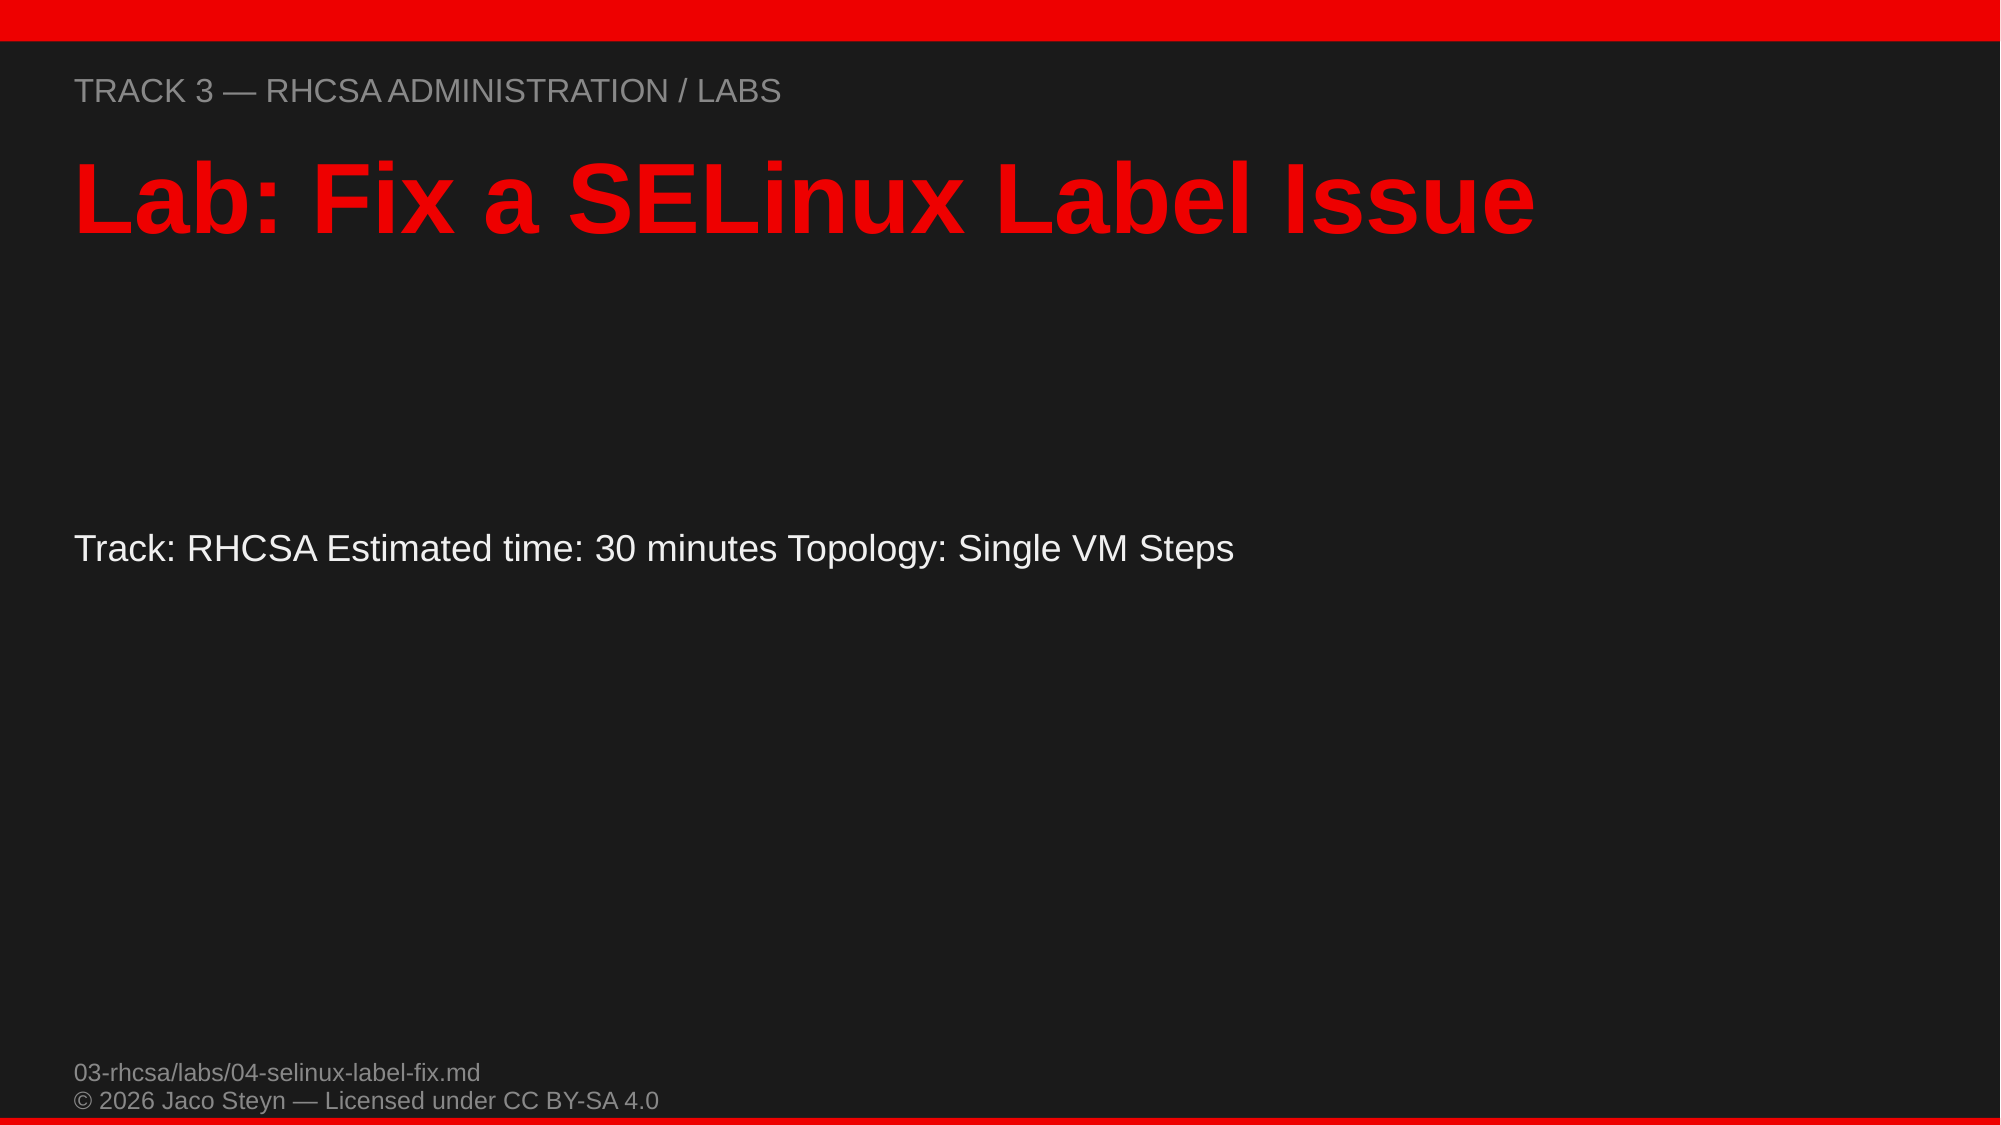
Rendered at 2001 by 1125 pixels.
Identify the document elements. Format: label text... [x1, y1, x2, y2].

text_box [0, 0, 2001, 42]
text_box [0, 1117, 2001, 1125]
text_box Track: RHCSA Estimated time: 30 minutes Topology: Single VM Steps [59, 519, 1942, 727]
text_box 03-rhcsa/labs/04-selinux-label-fix.md © 2026 Jaco Steyn — Licensed under CC BY-SA 4.0 [59, 1051, 1942, 1111]
text_box Lab: Fix a SELinux Label Issue [59, 135, 1942, 461]
text_box TRACK 3 — RHCSA ADMINISTRATION / LABS [59, 64, 1942, 119]
